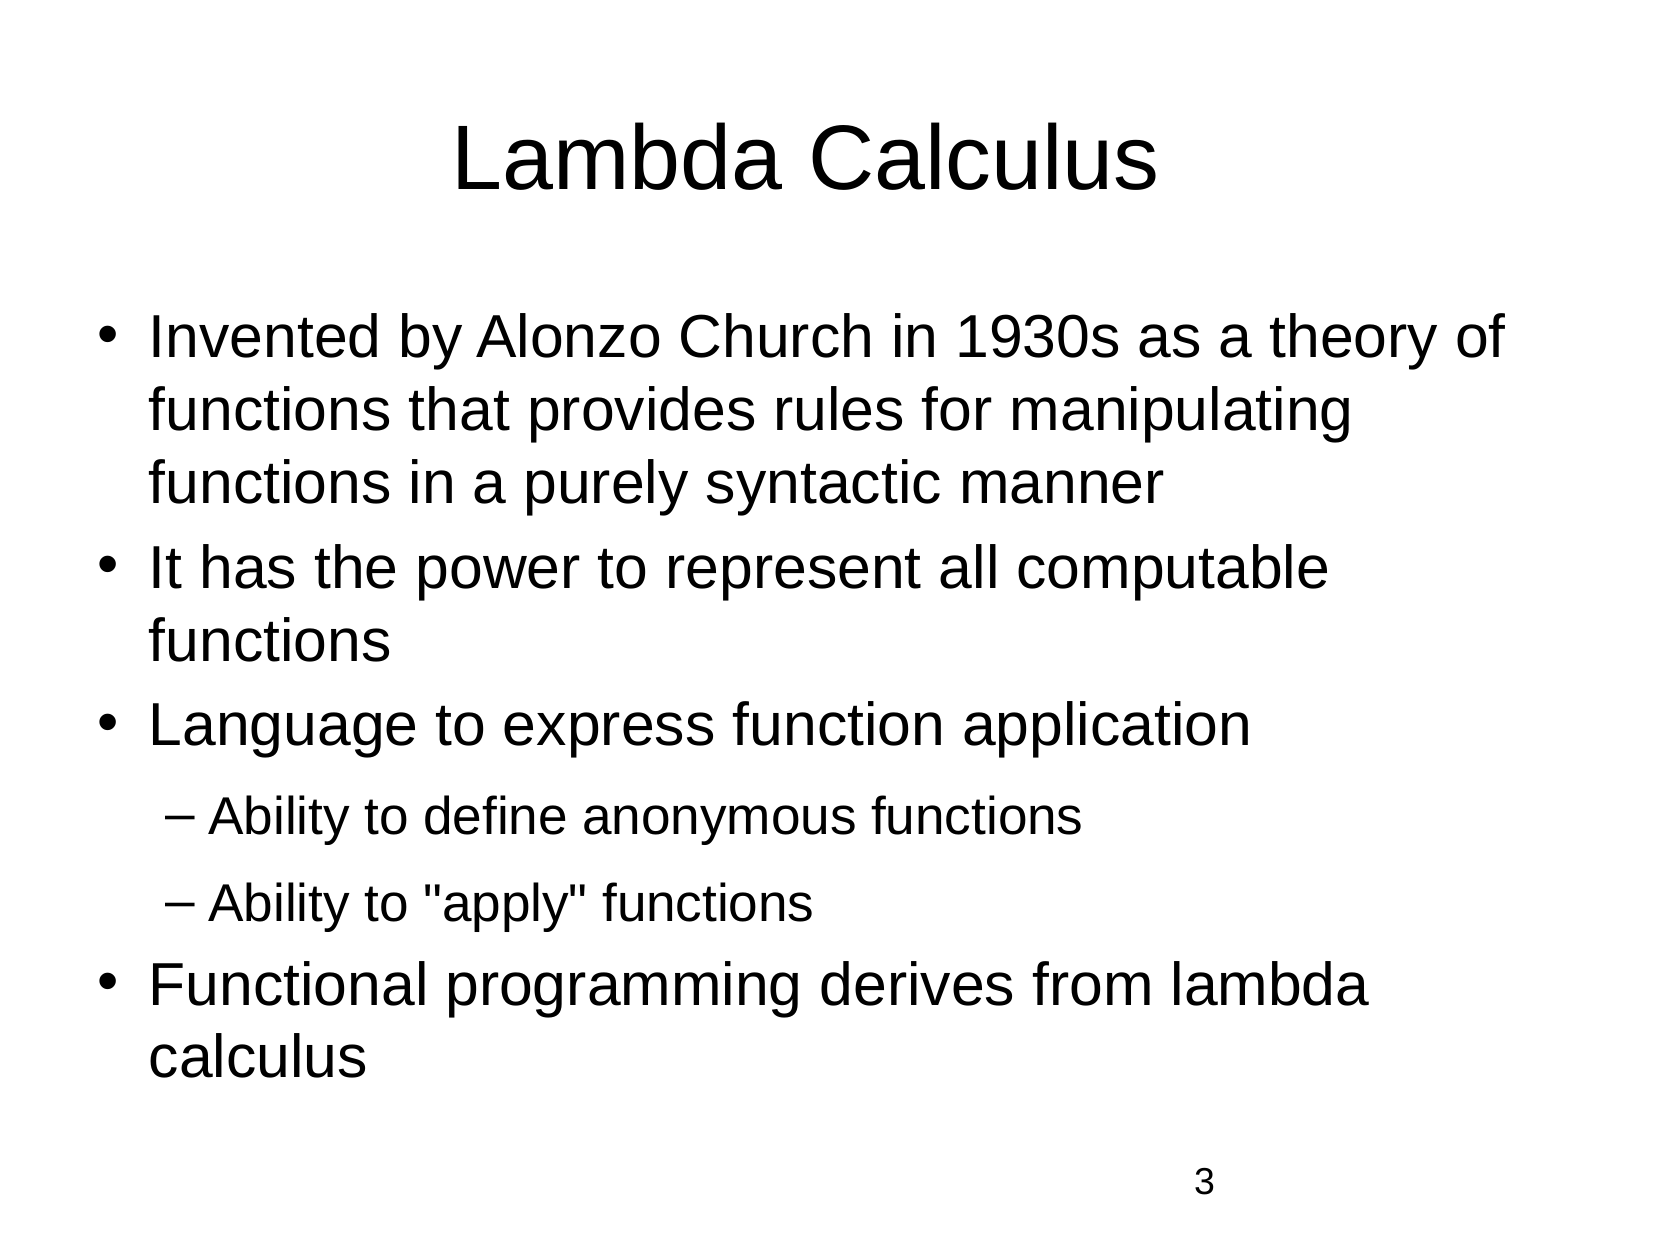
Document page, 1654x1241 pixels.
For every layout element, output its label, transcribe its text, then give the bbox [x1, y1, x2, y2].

list Invented by Alonzo Church in 1930s as a theory of functions that provides rules for manipulating functions in a purely syntactic manner It has the power to represent all computable functions Language to express function application Ability to define anonymous functions Ability to "apply" functions Functional programming derives from lambda calculus [82, 289, 1571, 1109]
slide_number <number> [1179, 1149, 1566, 1216]
title Lambda Calculus [82, 49, 1571, 257]
